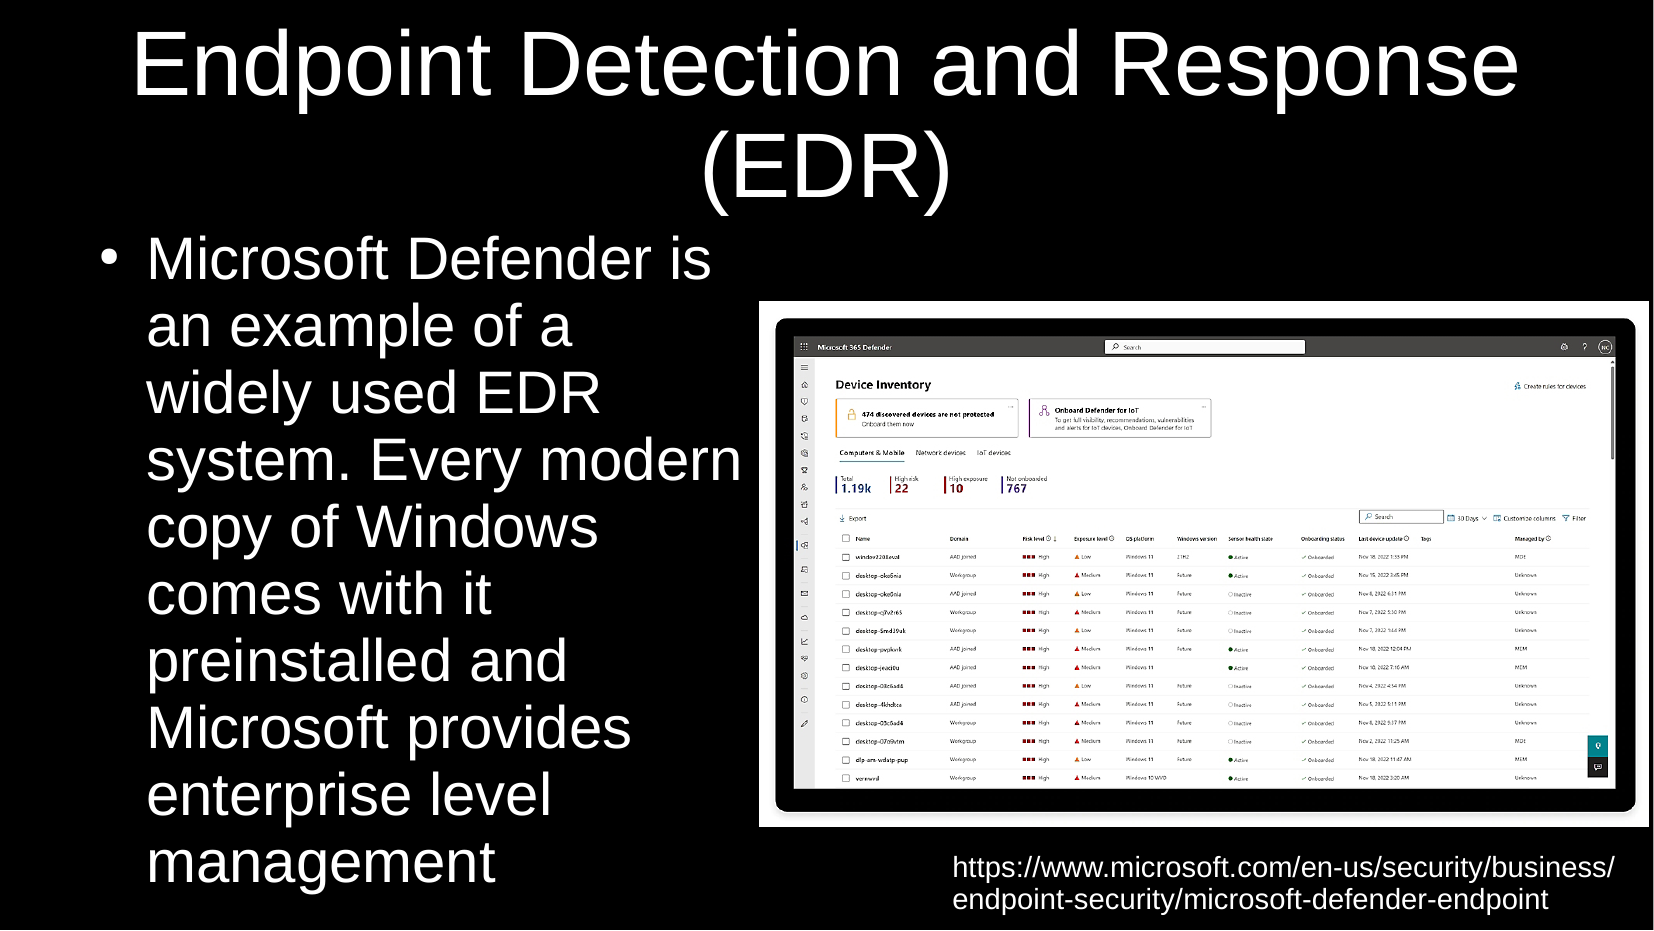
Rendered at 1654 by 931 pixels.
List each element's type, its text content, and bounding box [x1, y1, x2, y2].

list Microsoft Defender is an example of a widely used EDR system. Every modern copy of Windows comes with it preinstalled and Microsoft provides enterprise level management [82, 225, 751, 901]
picture [759, 301, 1649, 827]
text_box https://www.microsoft.com/en-us/security/business/endpoint-security/microsoft-defender-endpoint [937, 843, 1651, 931]
title Endpoint Detection and Response (EDR) [82, 12, 1571, 218]
